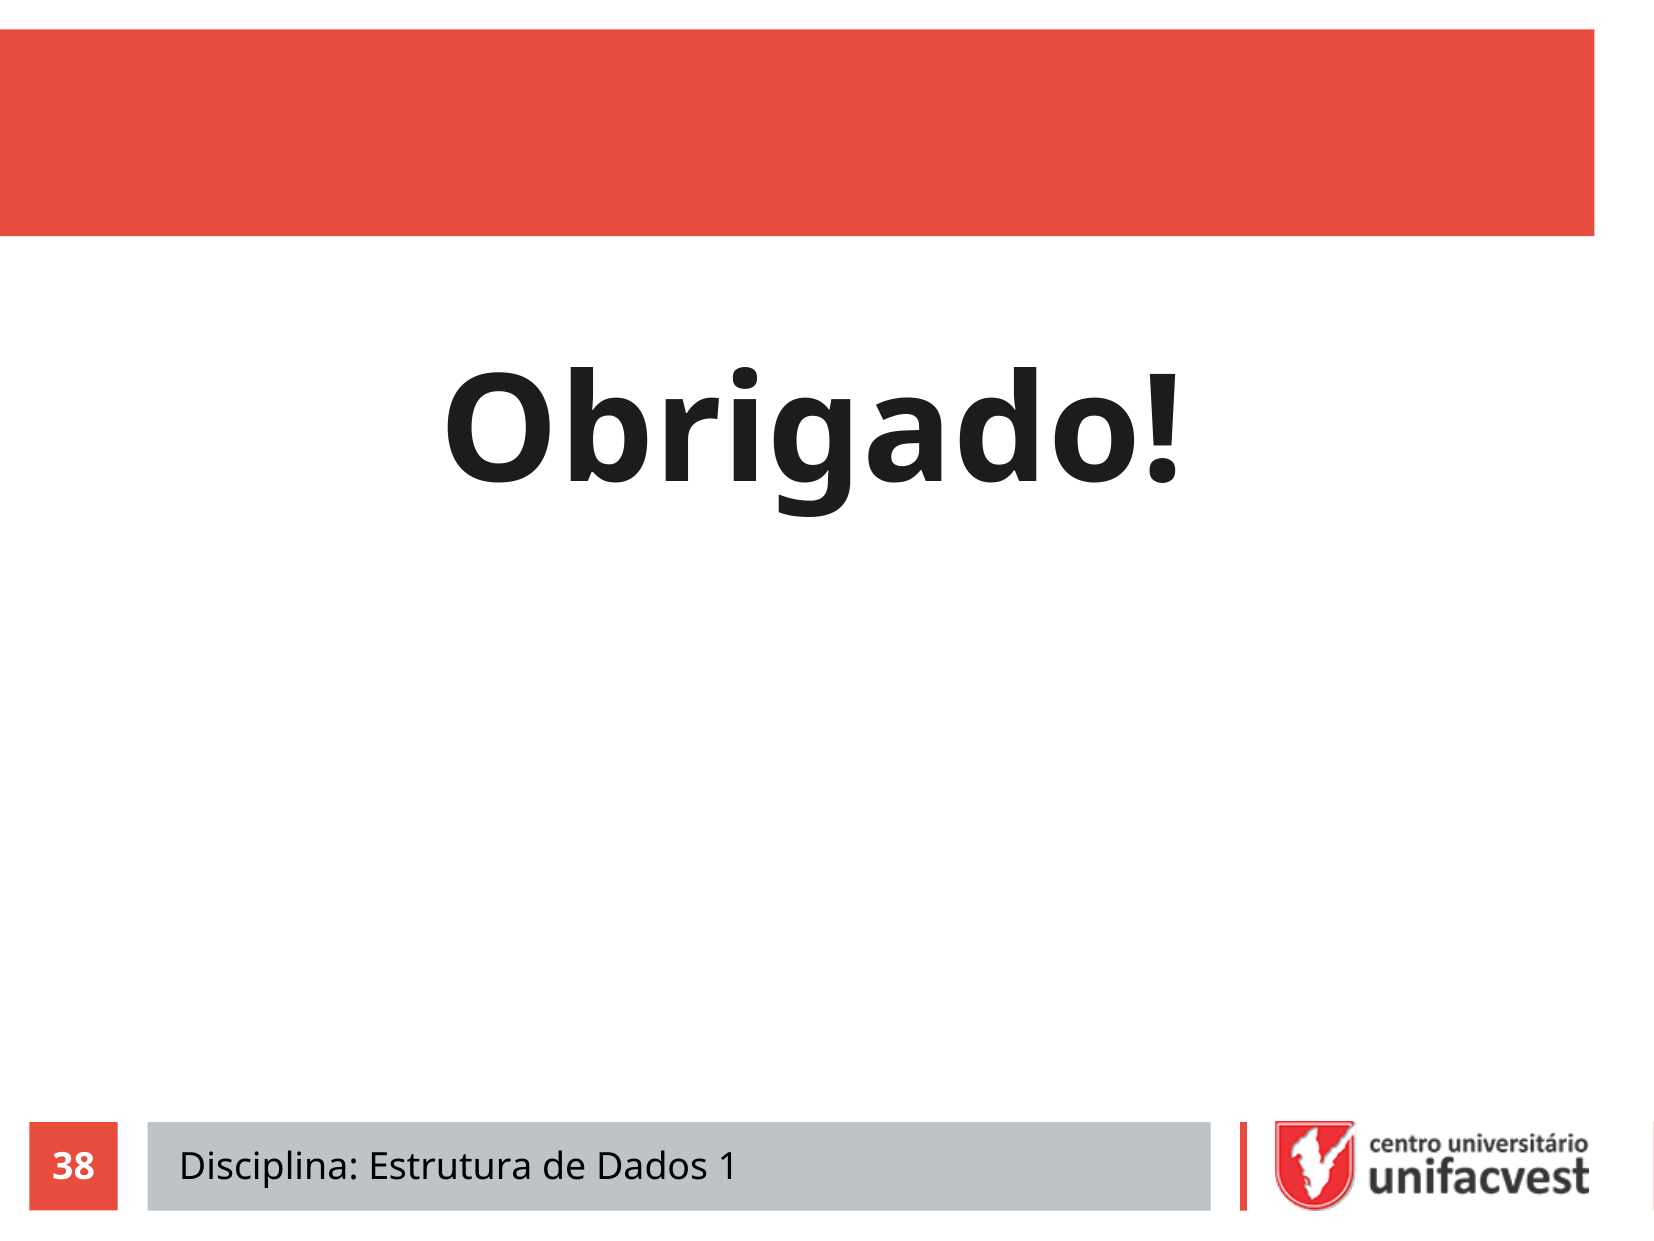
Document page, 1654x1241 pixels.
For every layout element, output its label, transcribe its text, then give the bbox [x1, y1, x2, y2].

text_box [1248, 1120, 1654, 1212]
picture [1275, 1121, 1589, 1211]
list Obrigado! [59, 324, 1566, 1093]
text_box Disciplina: Estrutura de Dados 1 [164, 1132, 1214, 1196]
